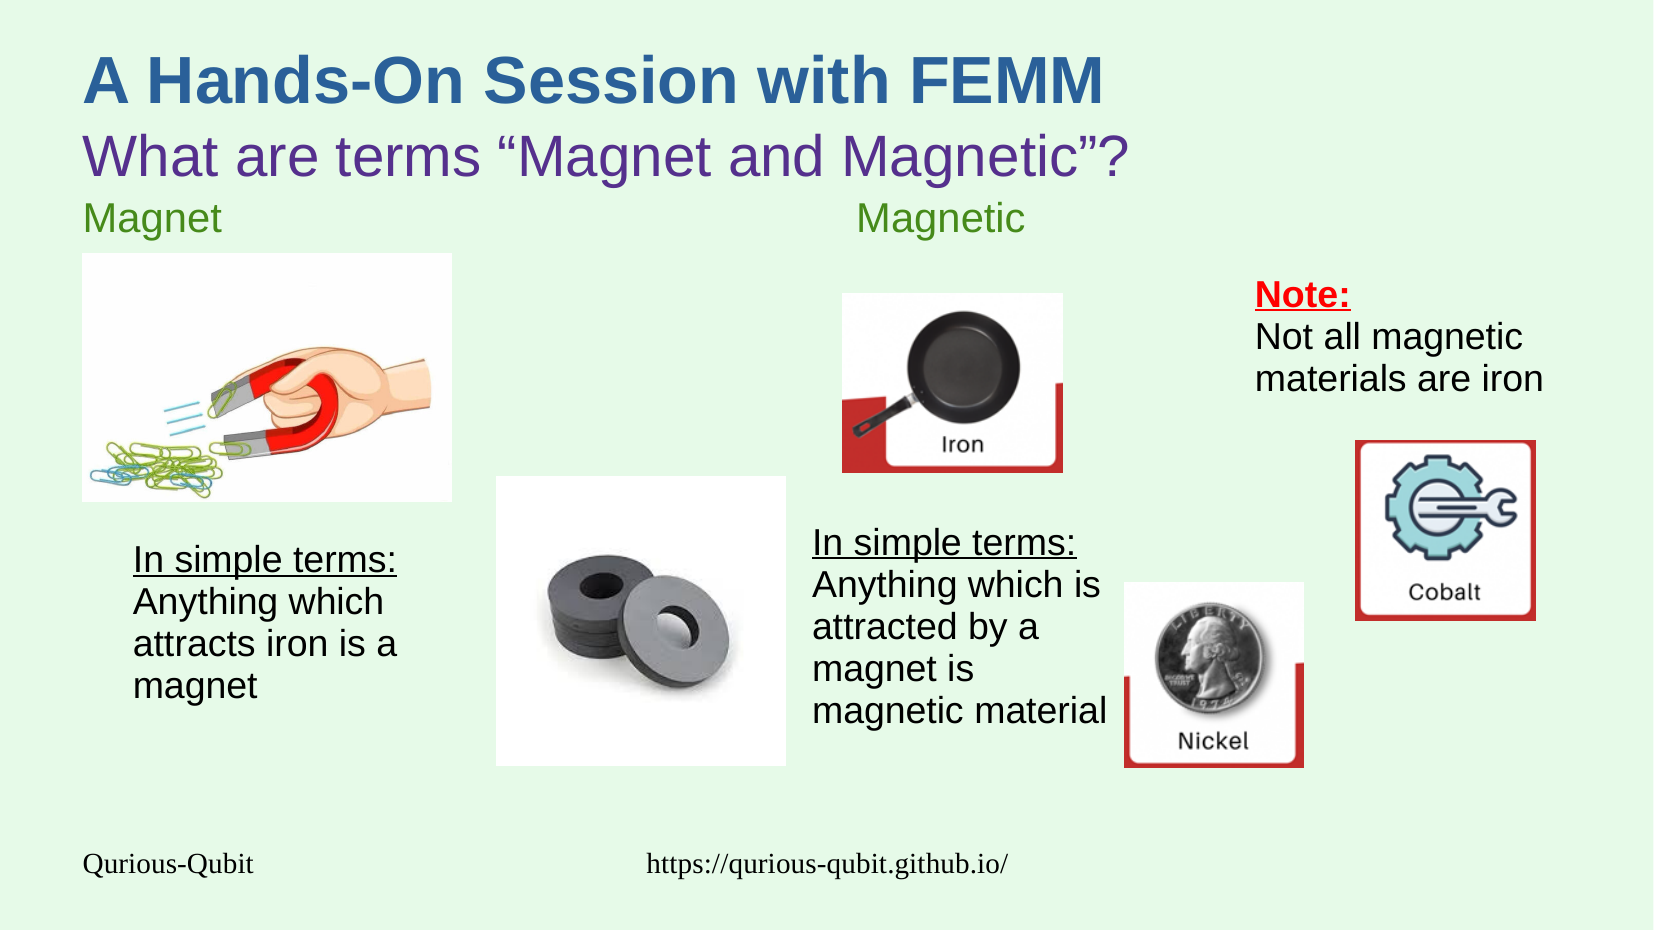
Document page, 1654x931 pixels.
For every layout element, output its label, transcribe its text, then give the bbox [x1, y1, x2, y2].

picture [1124, 582, 1304, 768]
picture [82, 253, 452, 502]
picture [496, 476, 786, 766]
text_box What are terms “Magnet and Magnetic”? [82, 124, 1571, 190]
picture [1355, 440, 1536, 621]
picture [842, 293, 1063, 473]
text_box In simple terms: Anything which is attracted by a magnet is magnetic material [797, 513, 1123, 781]
text_box Magnetic [856, 194, 1571, 242]
text_box In simple terms: Anything which attracts iron is a magnet [118, 531, 443, 739]
title A Hands-On Session with FEMM [82, 43, 1571, 119]
text_box Note: Not all magnetic materials are iron [1240, 265, 1565, 473]
text_box Magnet [82, 194, 856, 242]
